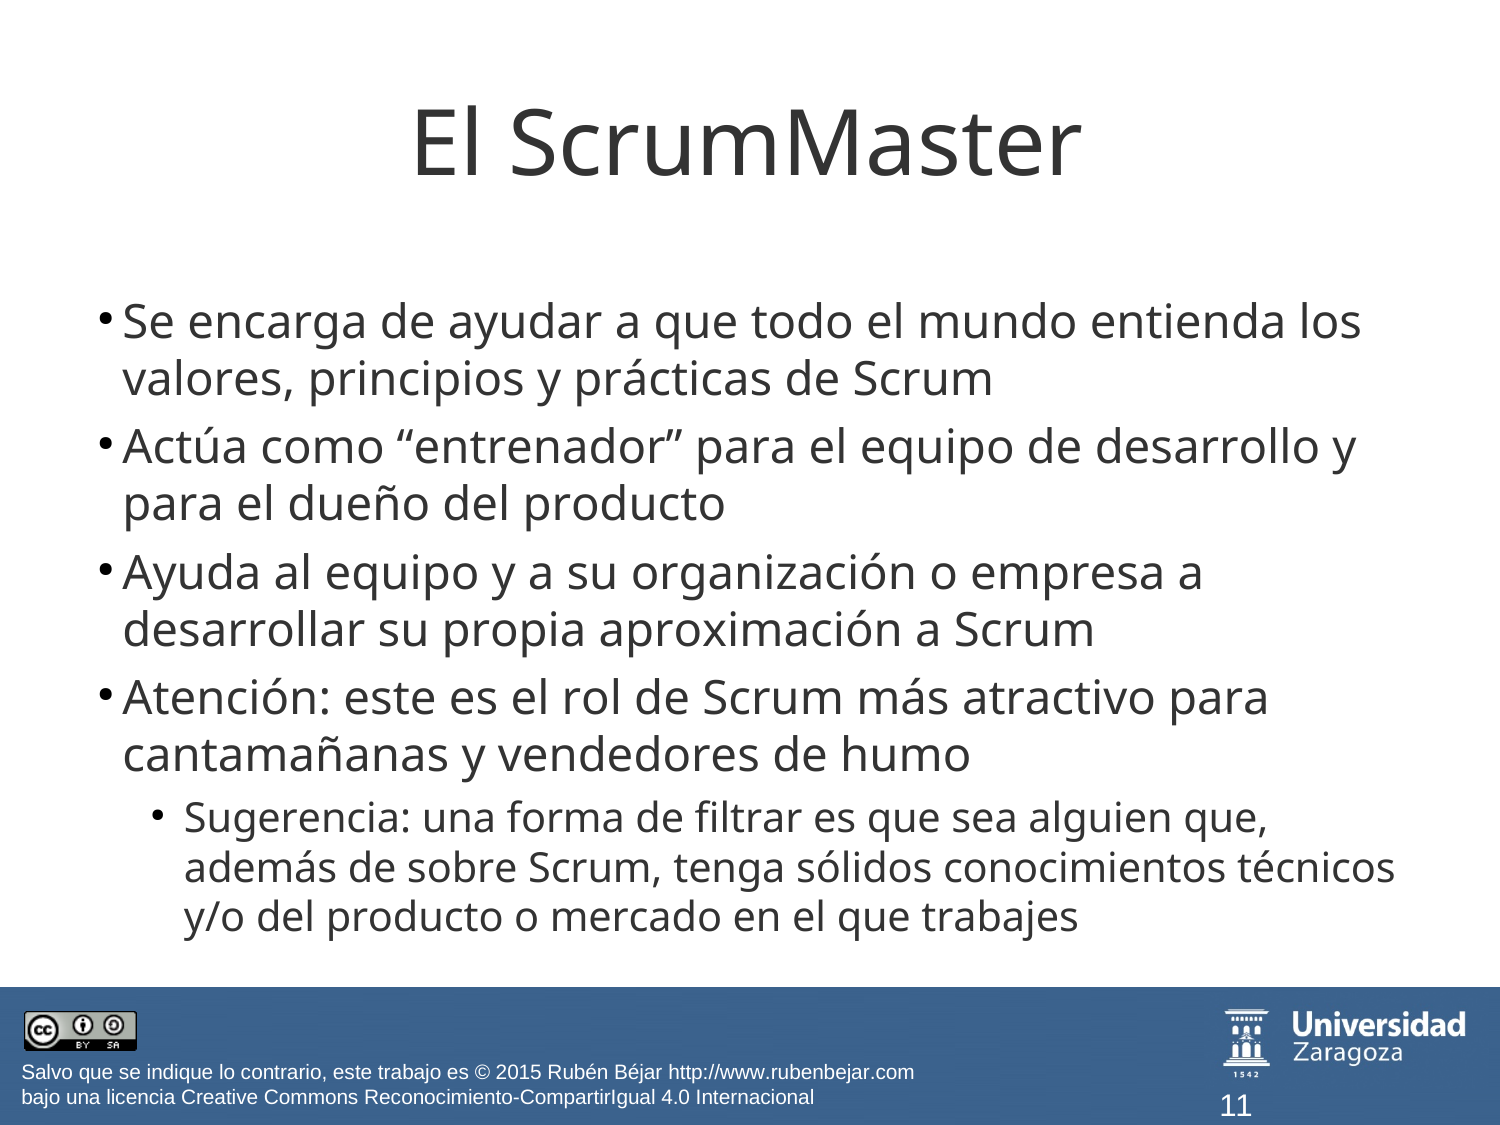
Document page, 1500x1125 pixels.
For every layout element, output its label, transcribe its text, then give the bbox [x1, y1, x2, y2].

picture [0, 987, 1500, 1125]
title El ScrumMaster [74, 21, 1420, 257]
list Se encarga de ayudar a que todo el mundo entienda los valores, principios y prácticas de Scrum Actúa como “entrenador” para el equipo de desarrollo y para el dueño del producto Ayuda al equipo y a su organización o empresa a desarrollar su propia aproximación a Scrum Atención: este es el rol de Scrum más atractivo para cantamañanas y vendedores de humo Sugerencia: una forma de filtrar es que sea alguien que, además de sobre Scrum, tenga sólidos conocimientos técnicos y/o del producto o mercado en el que trabajes [82, 283, 1418, 957]
